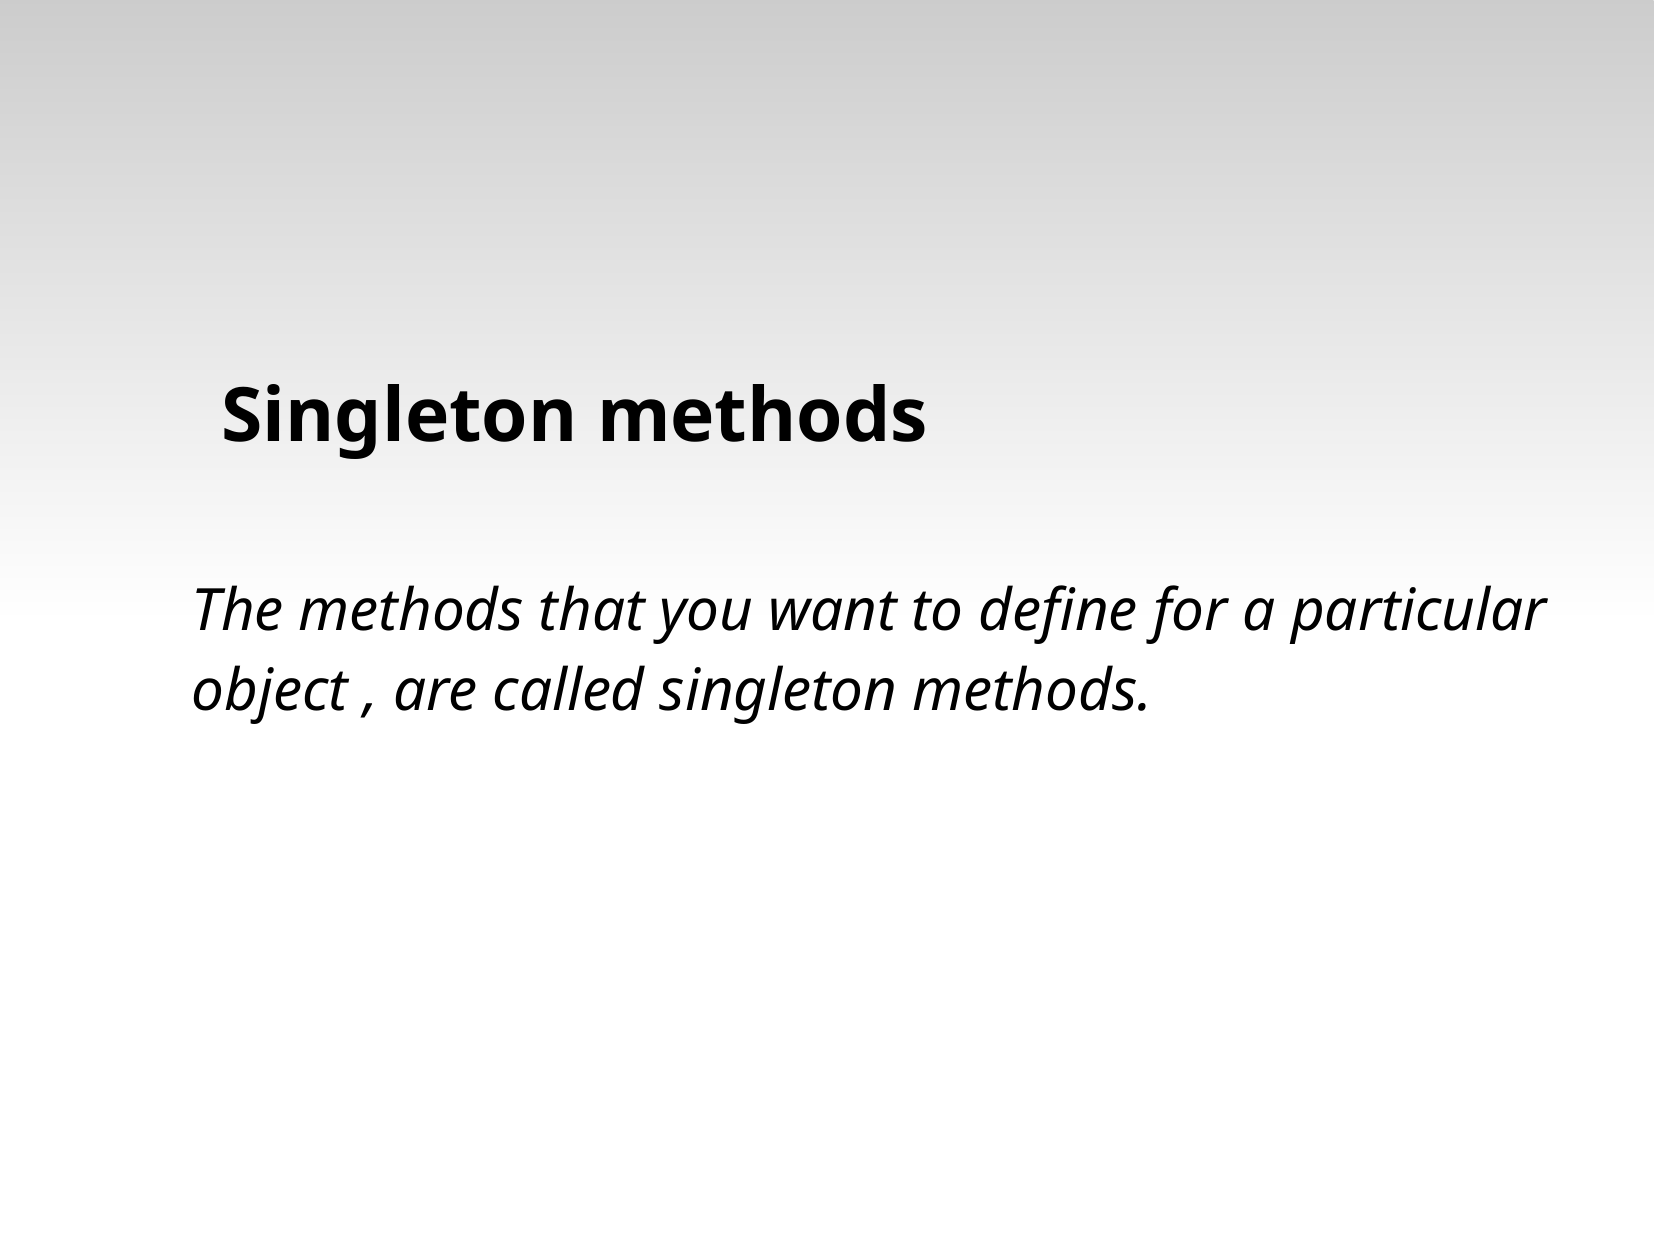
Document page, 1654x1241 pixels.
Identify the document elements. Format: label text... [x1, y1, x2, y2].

text_box The methods that you want to define for a particular object , are called singleton methods. [177, 561, 1565, 718]
text_box Singleton methods [206, 354, 1123, 548]
